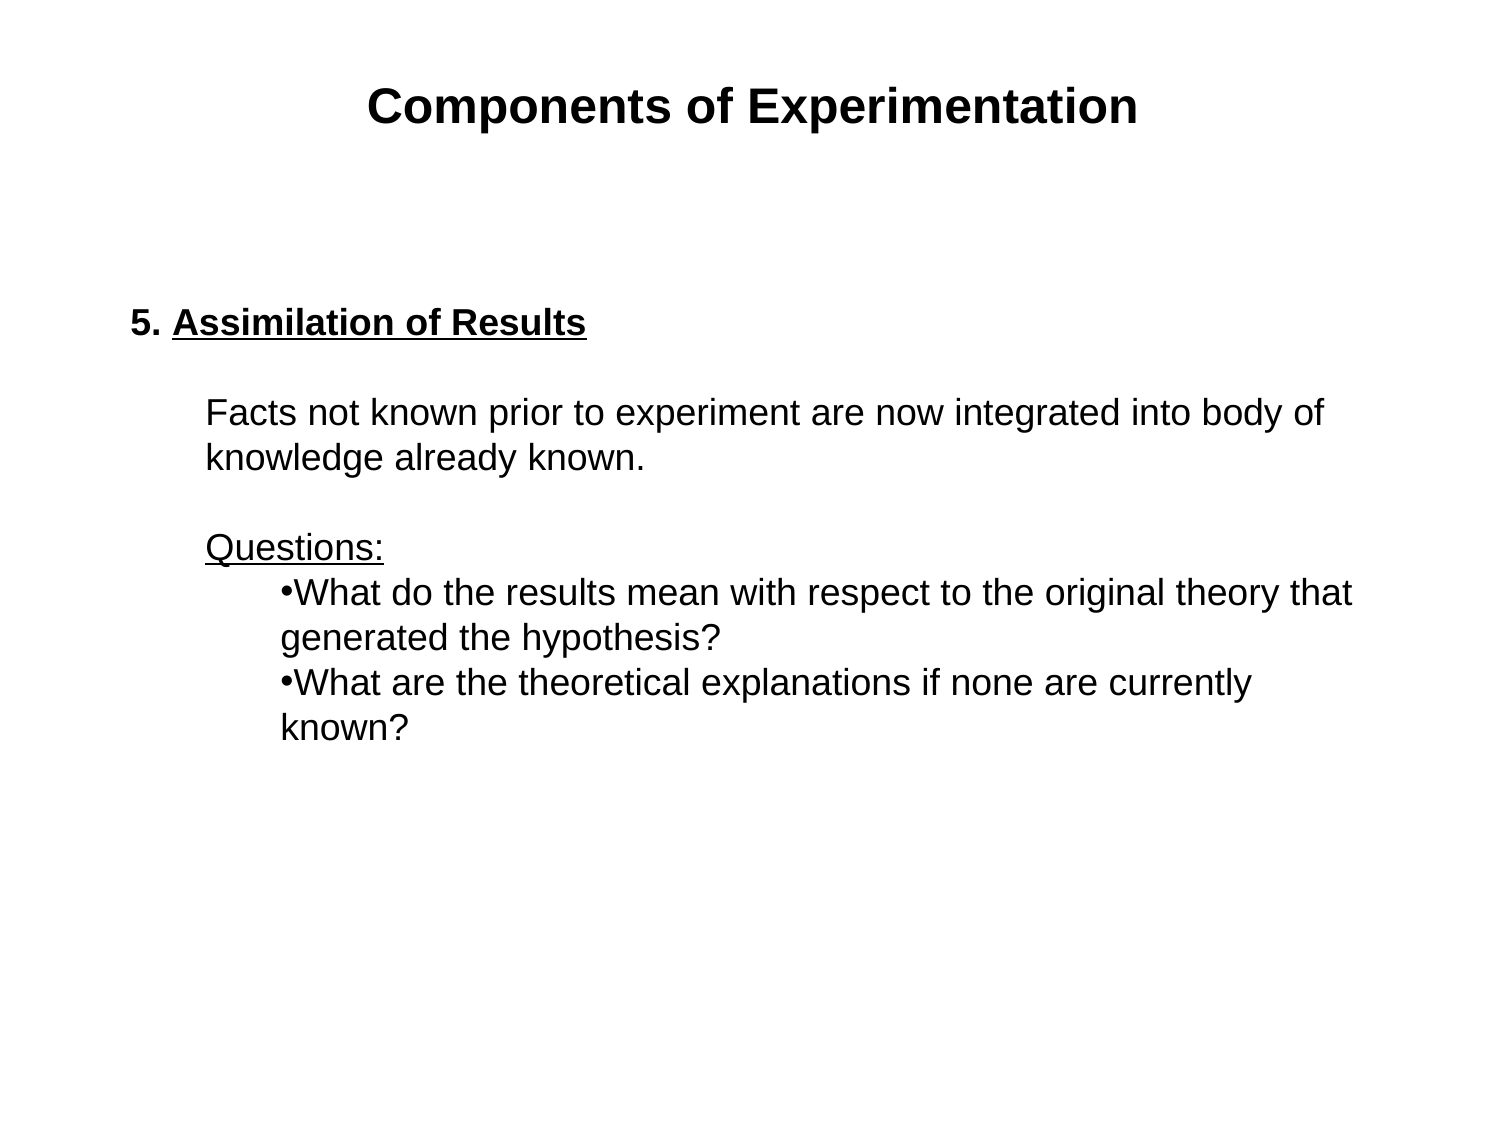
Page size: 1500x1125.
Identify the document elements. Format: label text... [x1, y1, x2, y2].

text_box 5. Assimilation of Results Facts not known prior to experiment are now integrated into body of knowledge already known. Questions: What do the results mean with respect to the original theory that generated the hypothesis? What are the theoretical explanations if none are currently known? [115, 222, 1391, 826]
text_box Components of Experimentation [352, 66, 1155, 142]
